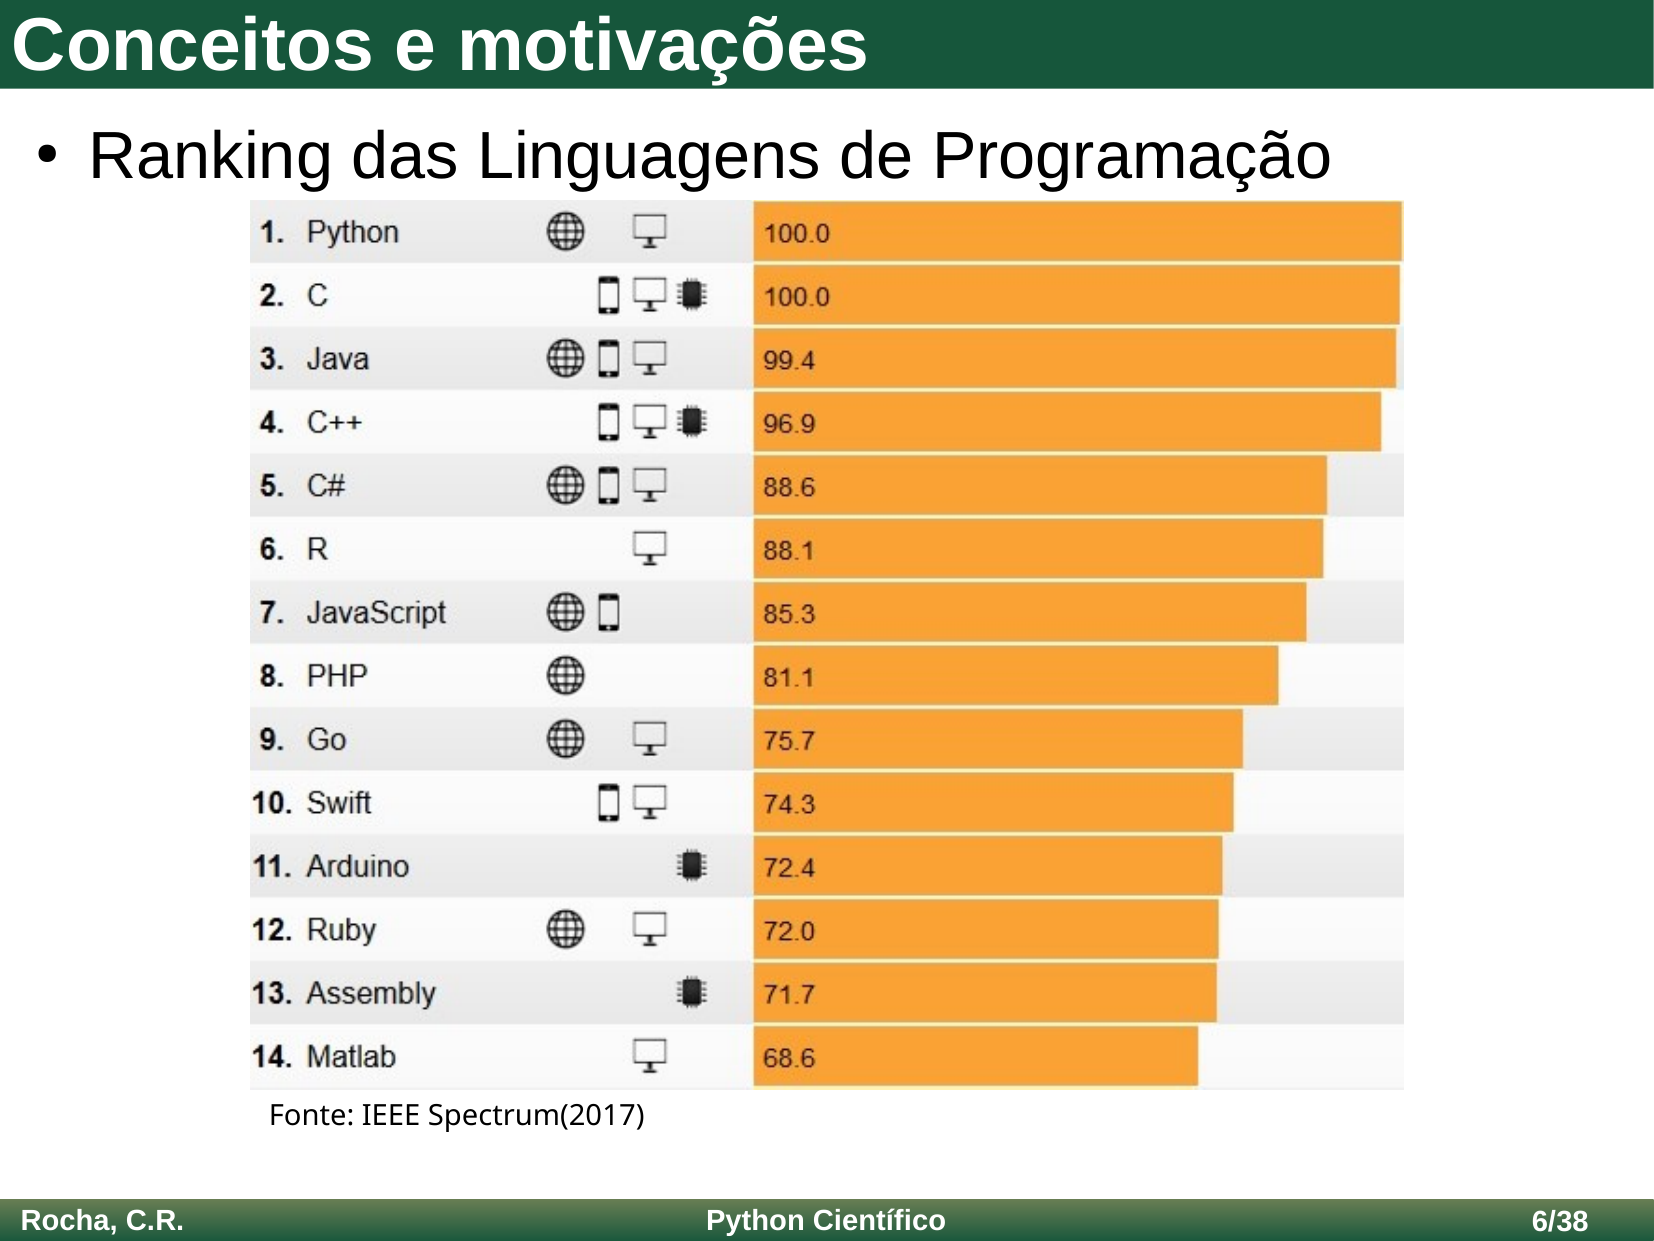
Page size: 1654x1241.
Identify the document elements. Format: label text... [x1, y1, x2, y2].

list Ranking das Linguagens de Programação [17, 118, 1625, 1182]
text_box Fonte: IEEE Spectrum(2017) [253, 1090, 963, 1158]
picture [250, 200, 1404, 1090]
title Conceitos e motivações [11, 0, 1625, 89]
